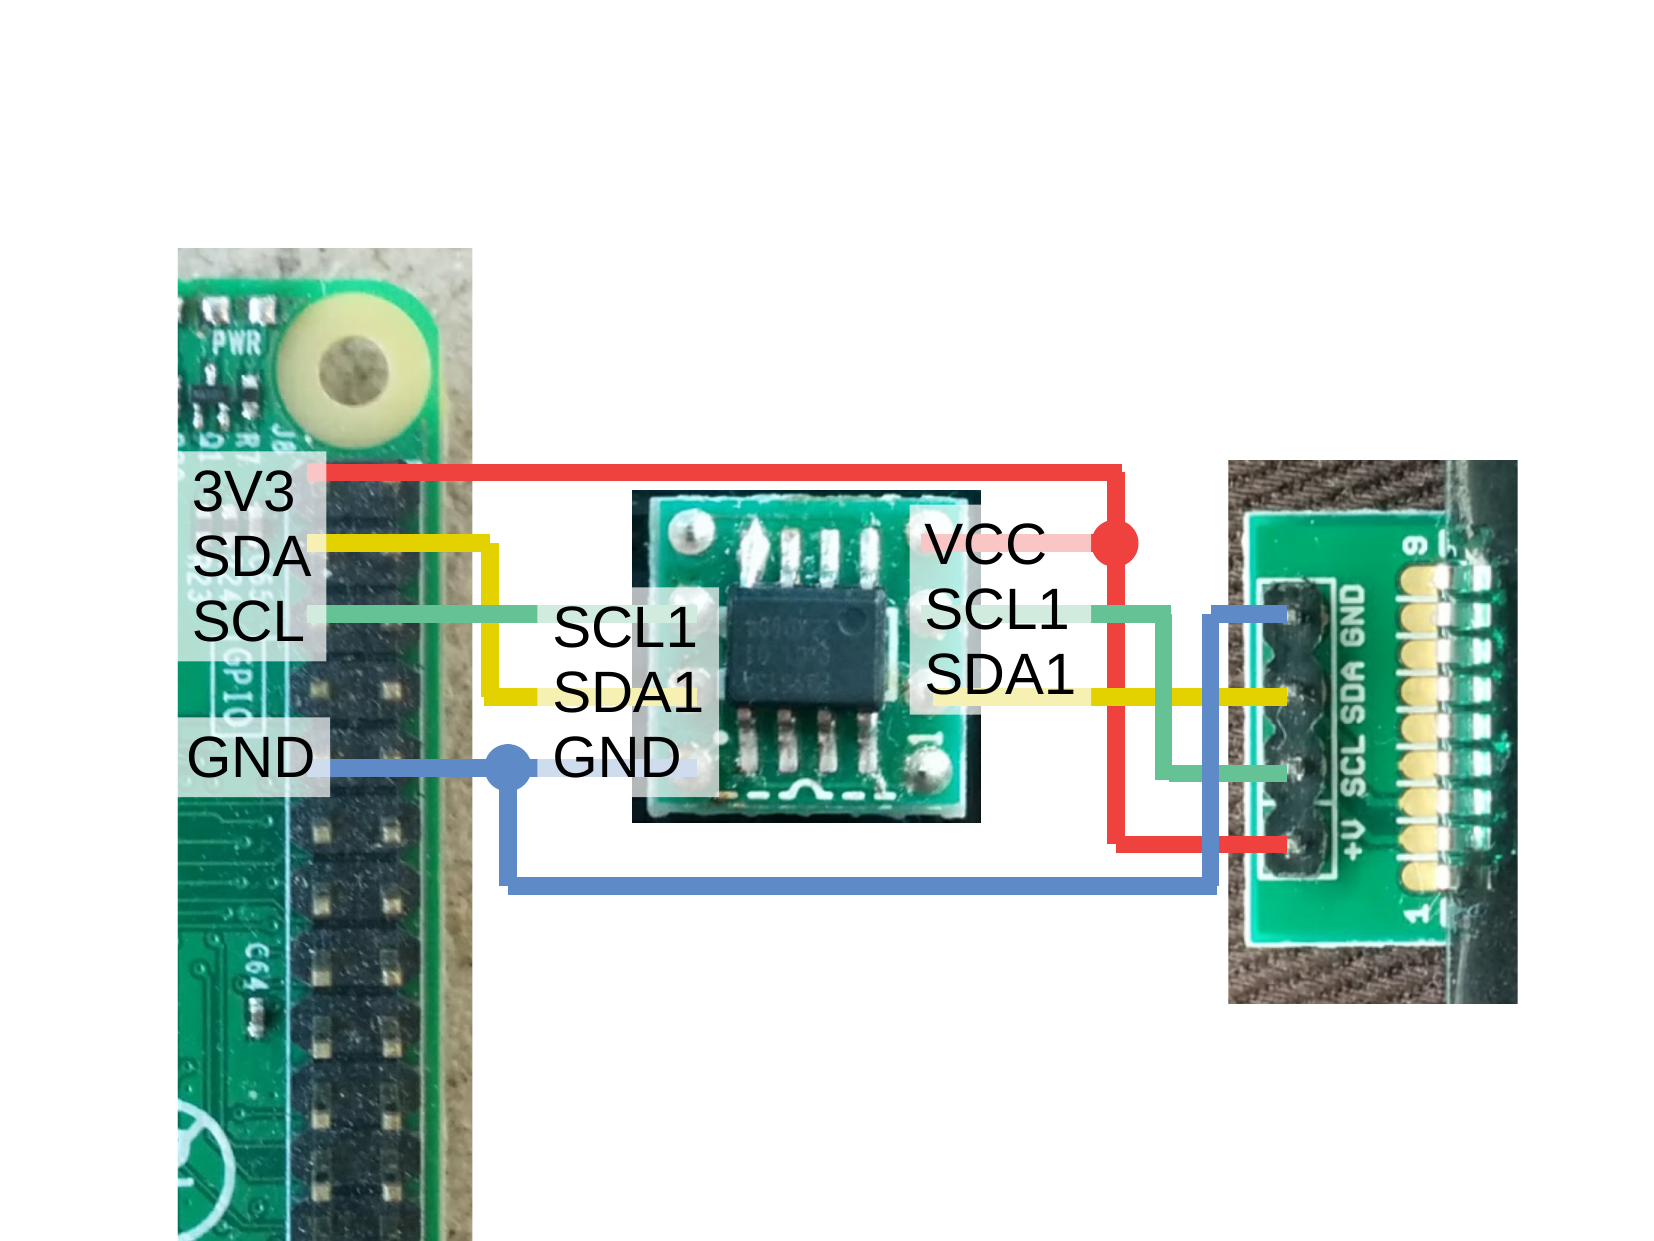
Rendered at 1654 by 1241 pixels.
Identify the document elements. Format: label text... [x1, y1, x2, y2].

picture [177, 777, 473, 1241]
text_box [484, 744, 532, 792]
text_box 3V3 SDA SCL [177, 451, 327, 662]
text_box VCC SCL1 SDA1 [909, 504, 1092, 715]
picture [632, 490, 981, 823]
picture [177, 623, 473, 759]
text_box SCL1 SDA1 GND [537, 587, 720, 798]
picture [327, 481, 473, 534]
text_box GND [171, 717, 331, 798]
picture [1228, 460, 1518, 1004]
picture [177, 248, 473, 464]
text_box [1092, 519, 1139, 567]
picture [327, 552, 473, 605]
